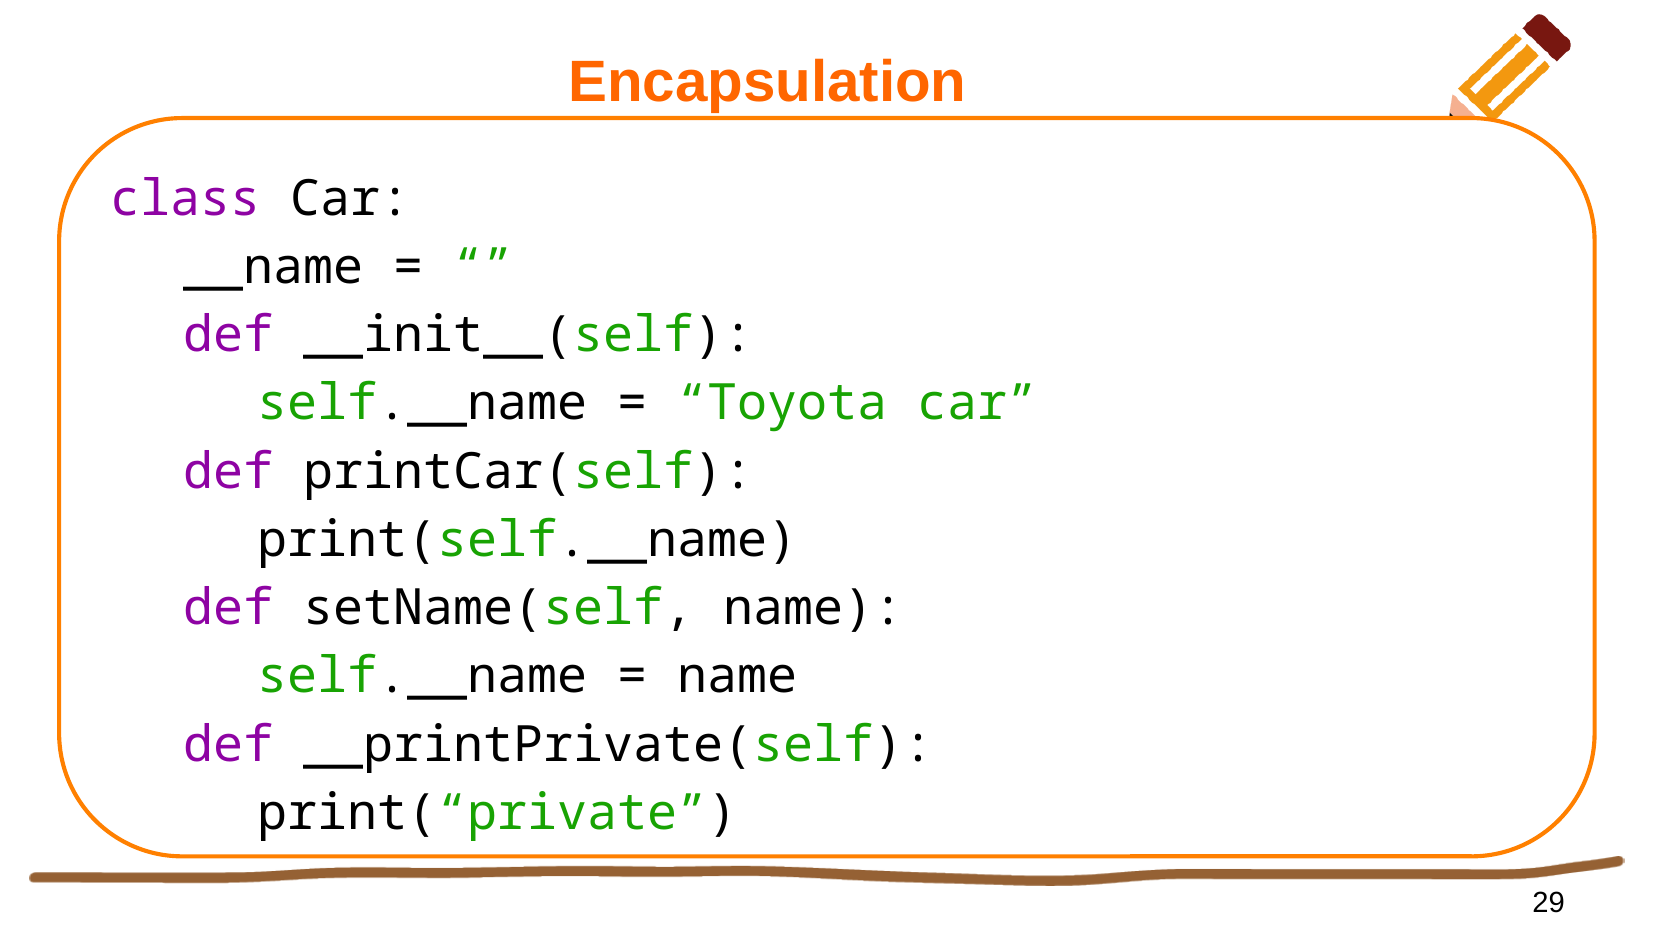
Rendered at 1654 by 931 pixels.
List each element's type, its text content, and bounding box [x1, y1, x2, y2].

title Encapsulation [88, 29, 1447, 133]
picture [1446, 14, 1571, 133]
text_box class Car: __name = “” def __init__(self): self.__name = “Toyota car” def printCar(self): print(self.__name) def setName(self, name): self.__name = name def __printPrivate(self): print(“private”) [59, 118, 1595, 857]
picture [29, 856, 1625, 886]
